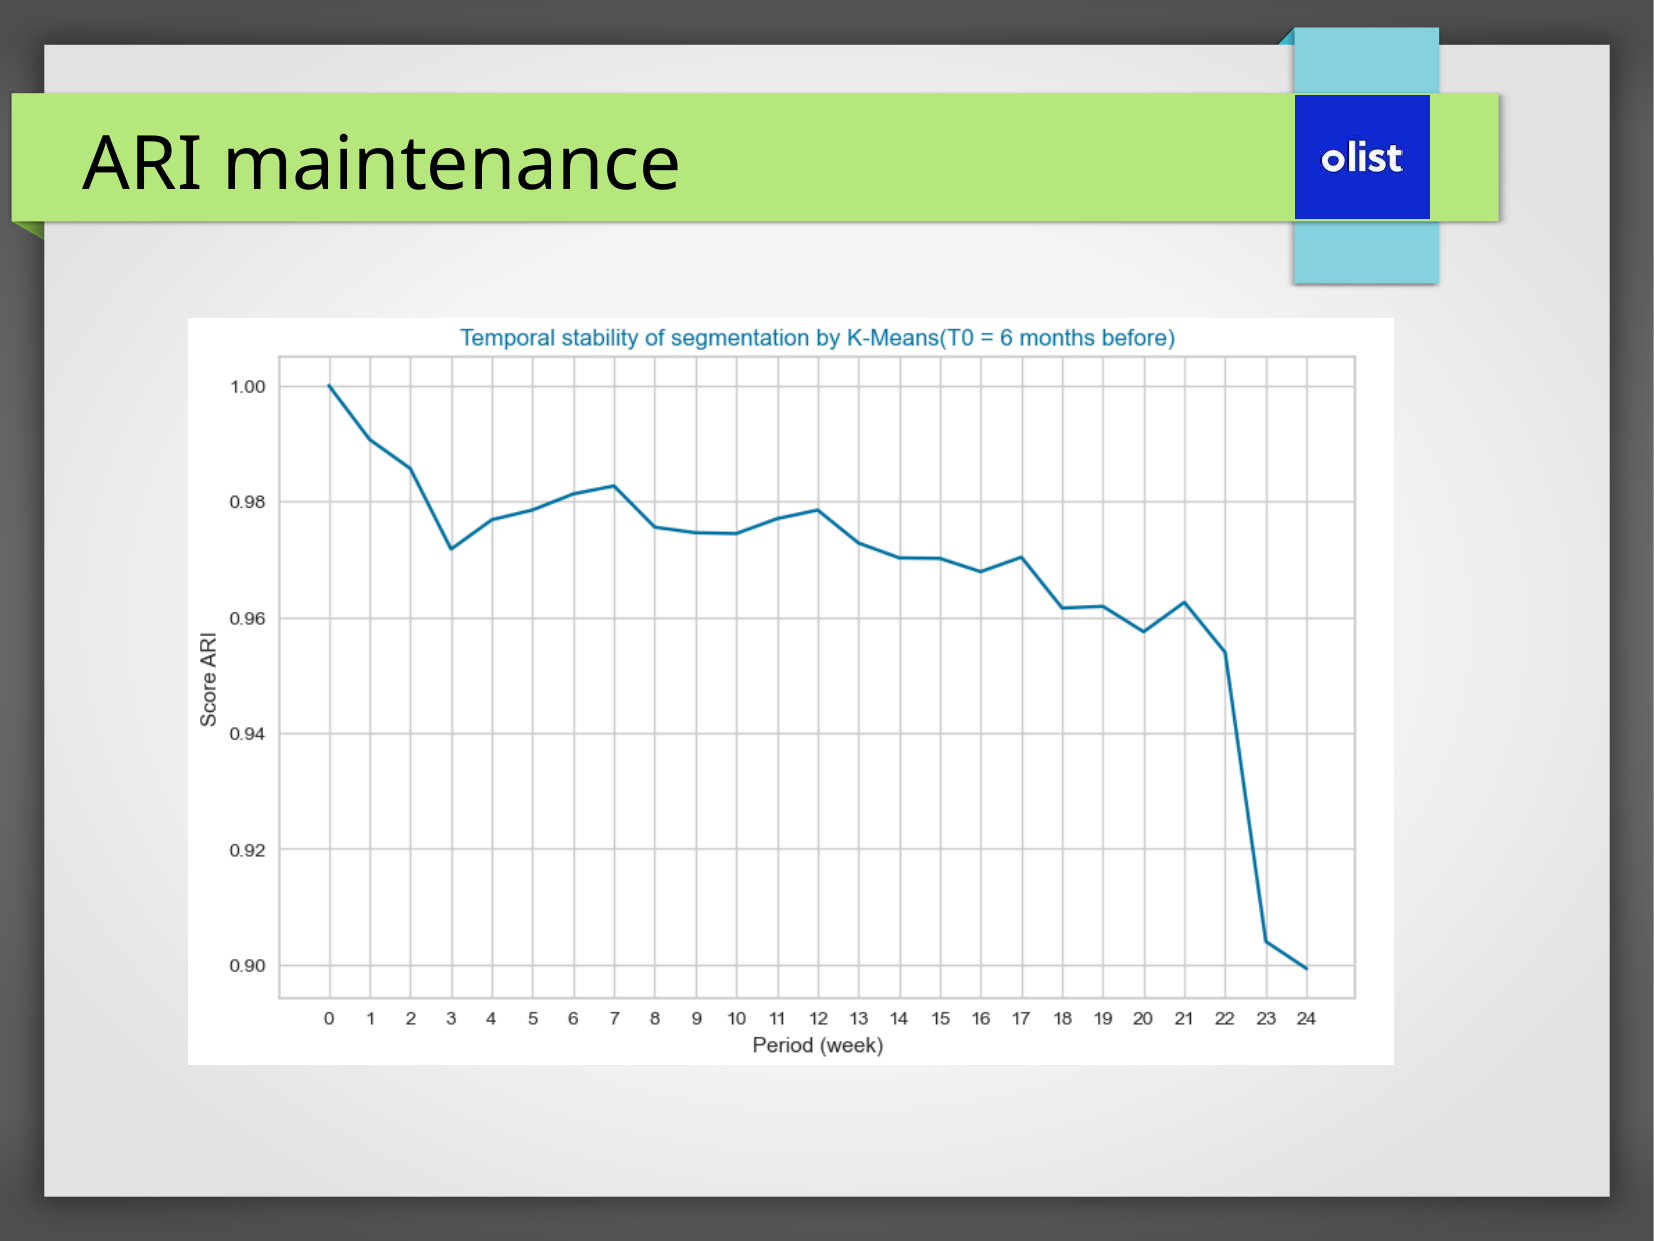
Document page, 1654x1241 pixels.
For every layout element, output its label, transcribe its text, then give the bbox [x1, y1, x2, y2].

title ARI maintenance [82, 72, 1382, 249]
picture [0, 0, 1654, 1241]
